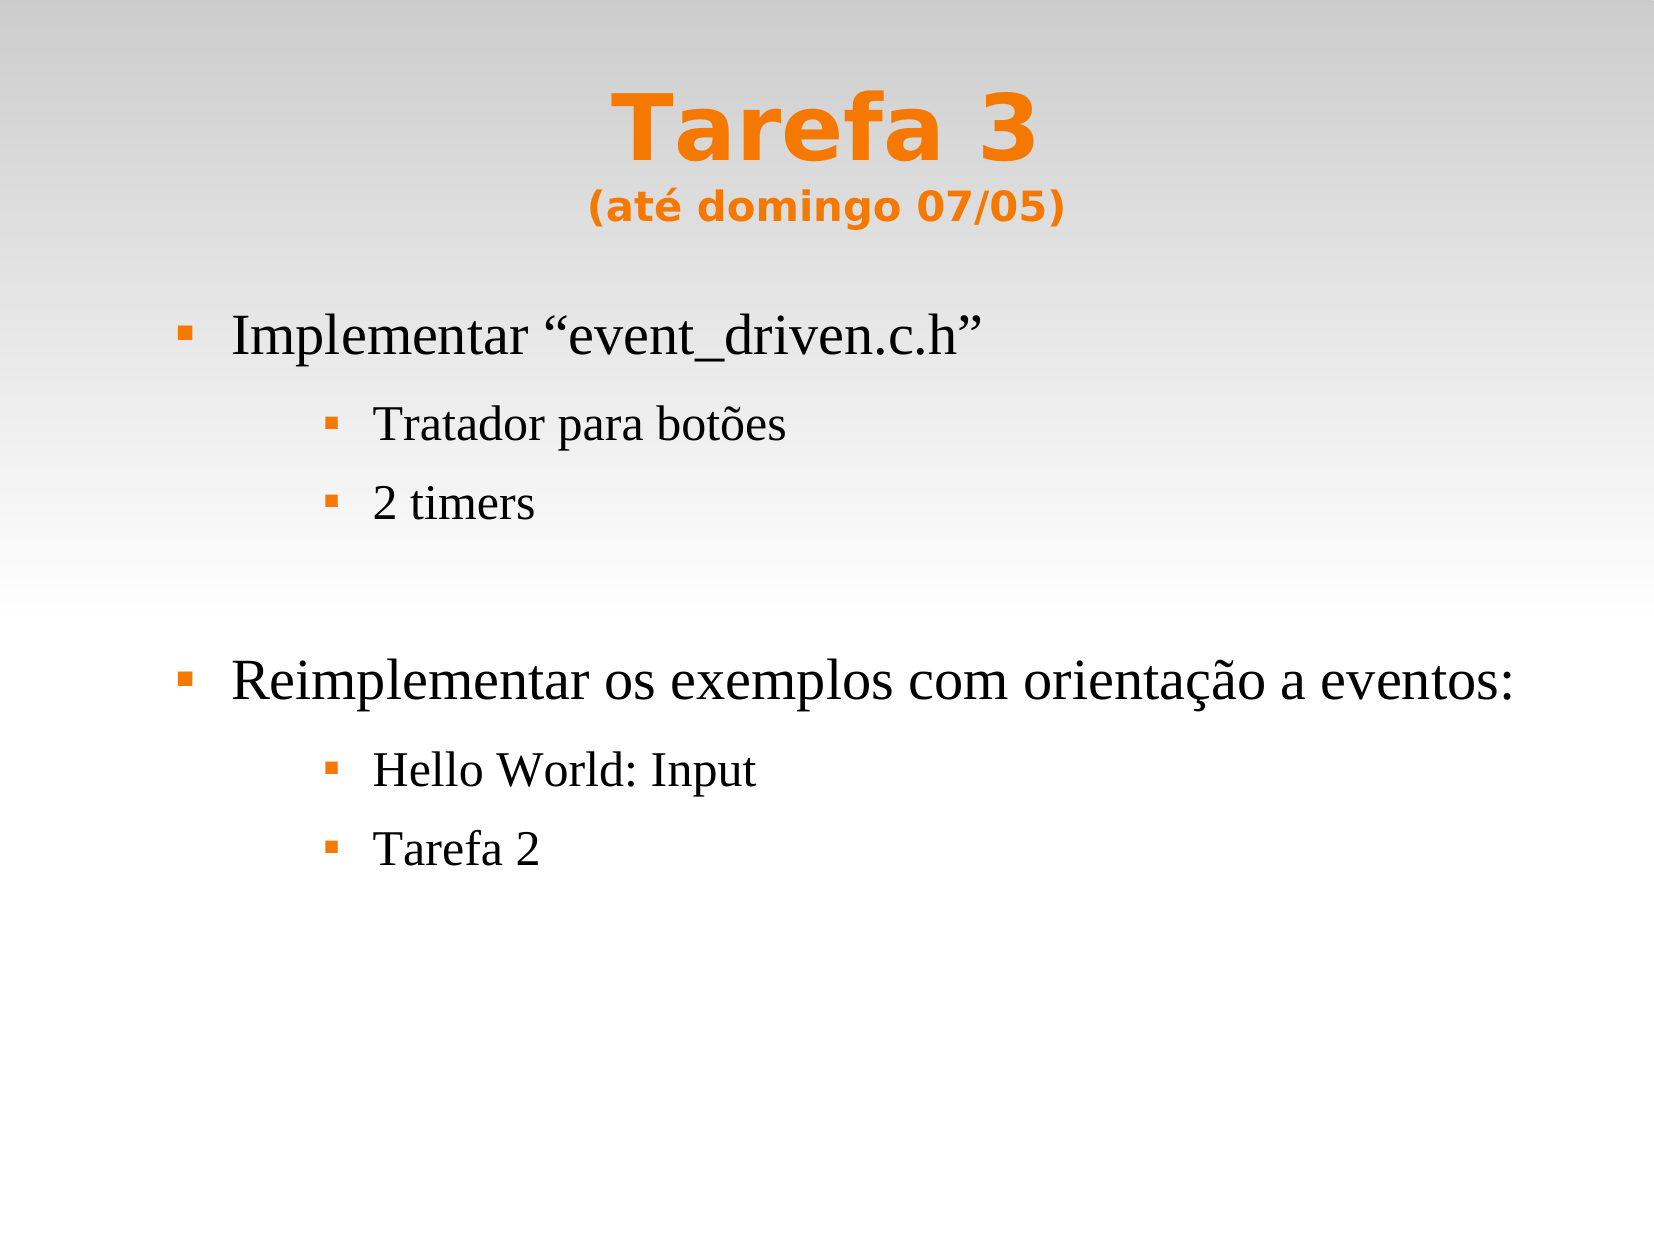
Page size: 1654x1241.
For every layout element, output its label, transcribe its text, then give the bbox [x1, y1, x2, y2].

list Implementar “event_driven.c.h” Tratador para botões 2 timers Reimplementar os exemplos com orientação a eventos: Hello World: Input Tarefa 2 [89, 302, 1576, 1121]
title Tarefa 3 (até domingo 07/05) [82, 49, 1571, 257]
